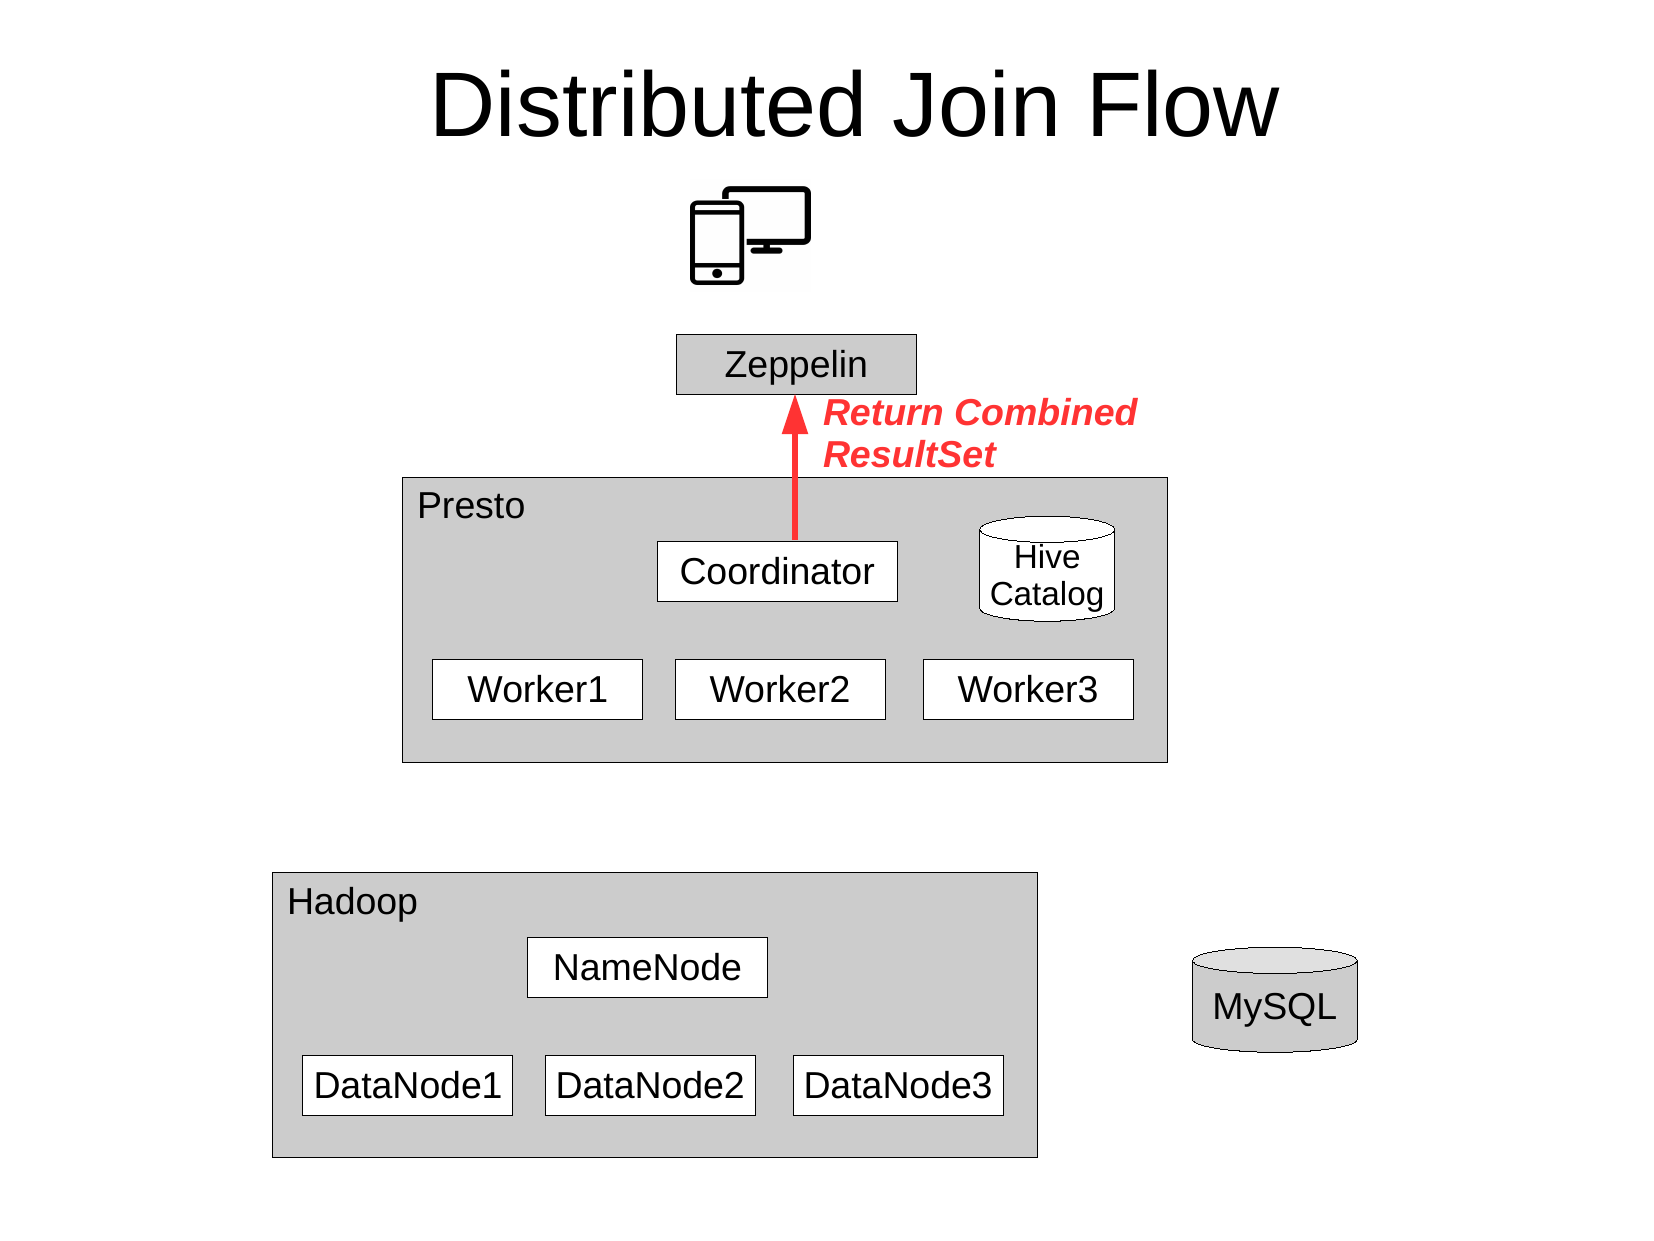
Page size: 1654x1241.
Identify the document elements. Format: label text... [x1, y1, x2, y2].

text_box DataNode2 [545, 1055, 756, 1116]
text_box NameNode [527, 937, 768, 998]
text_box Hive Catalog [979, 530, 1115, 622]
text_box Coordinator [657, 541, 898, 602]
text_box Distributed Join Flow [105, 48, 1571, 152]
text_box Worker3 [923, 659, 1134, 720]
text_box MySQL [1192, 961, 1358, 1053]
text_box Presto [402, 477, 1168, 763]
text_box Worker2 [675, 659, 886, 720]
text_box Hadoop [272, 872, 1038, 1158]
text_box Worker1 [432, 659, 643, 720]
text_box Zeppelin [676, 334, 917, 395]
picture [690, 179, 811, 292]
text_box Return Combined ResultSet [808, 383, 1155, 483]
text_box DataNode1 [302, 1055, 513, 1116]
text_box DataNode3 [793, 1055, 1004, 1116]
